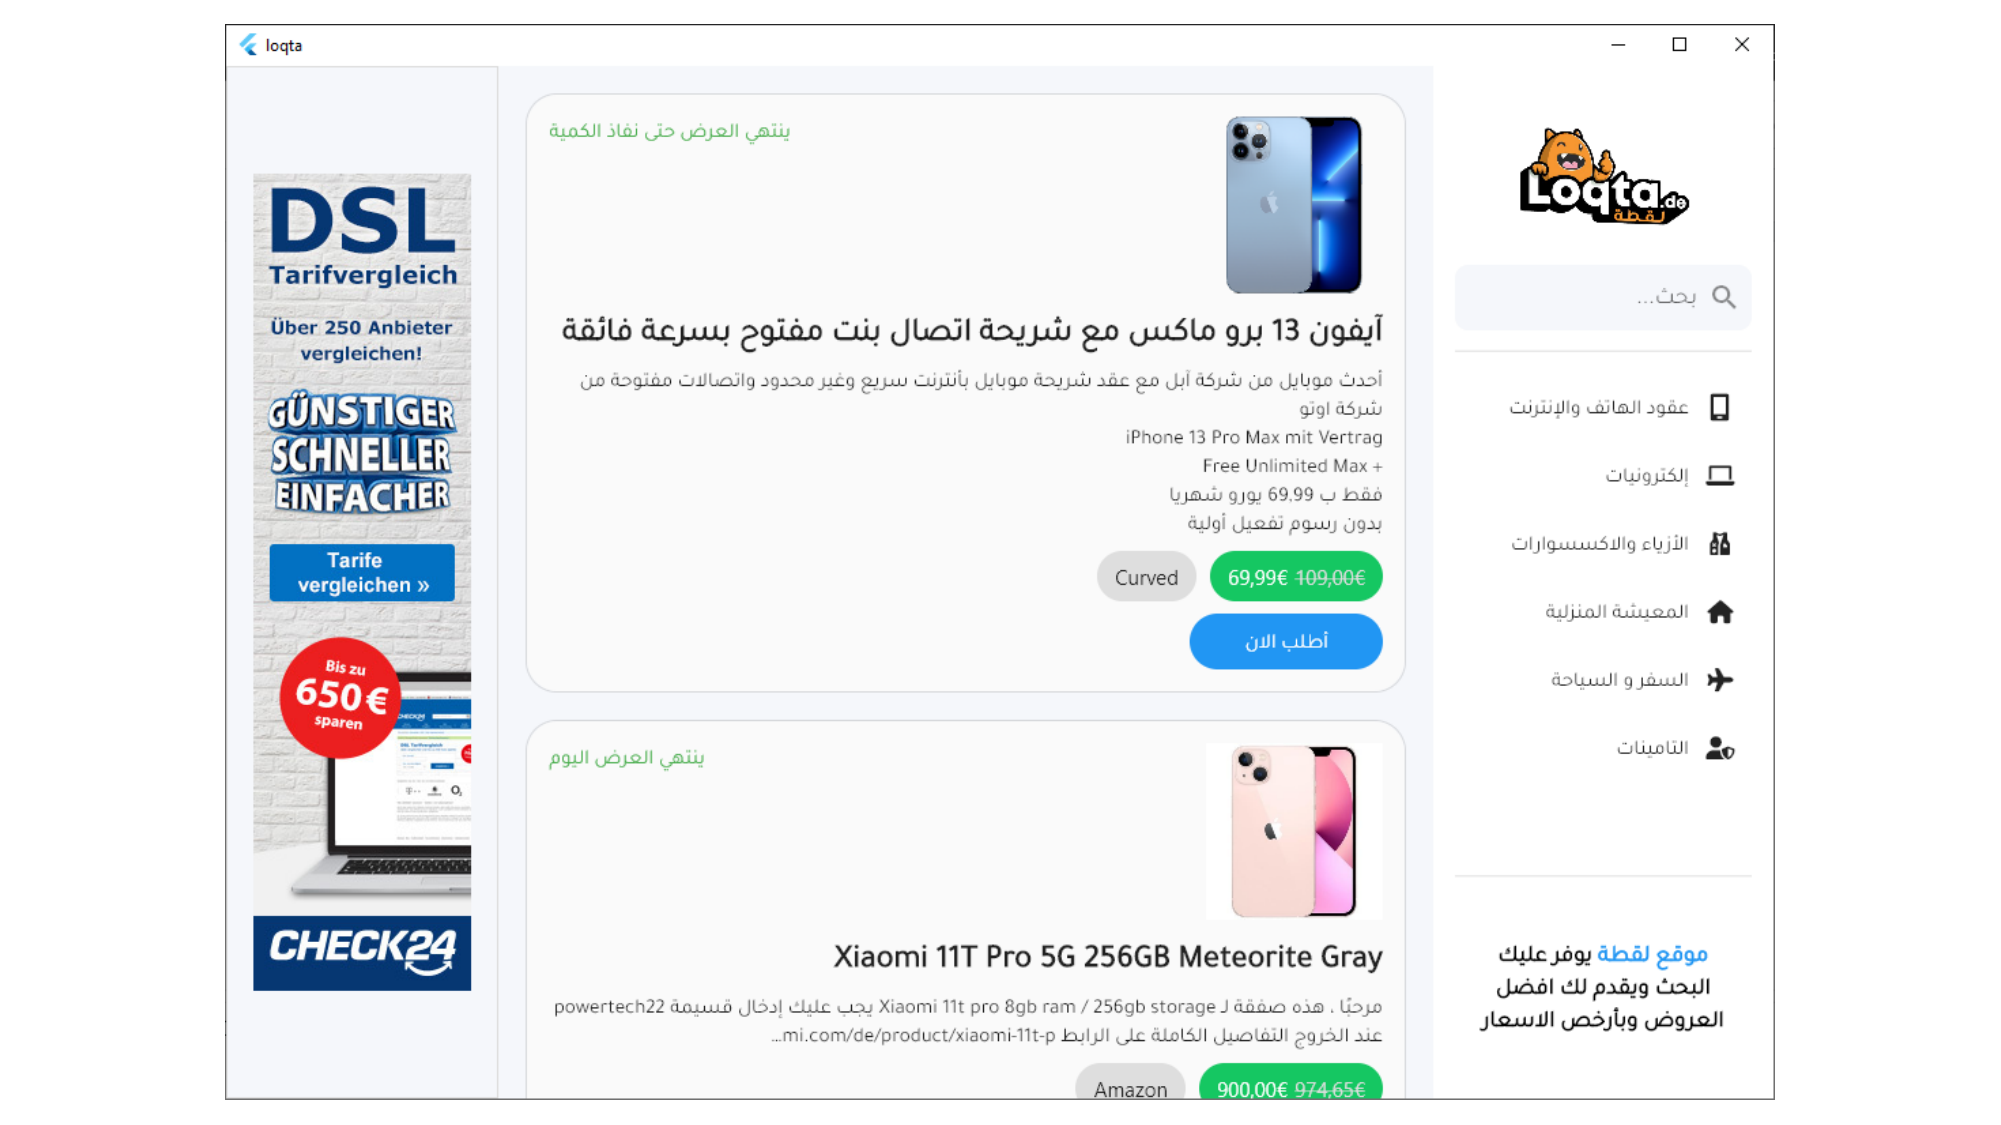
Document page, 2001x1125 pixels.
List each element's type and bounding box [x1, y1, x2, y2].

picture [225, 24, 1775, 1100]
